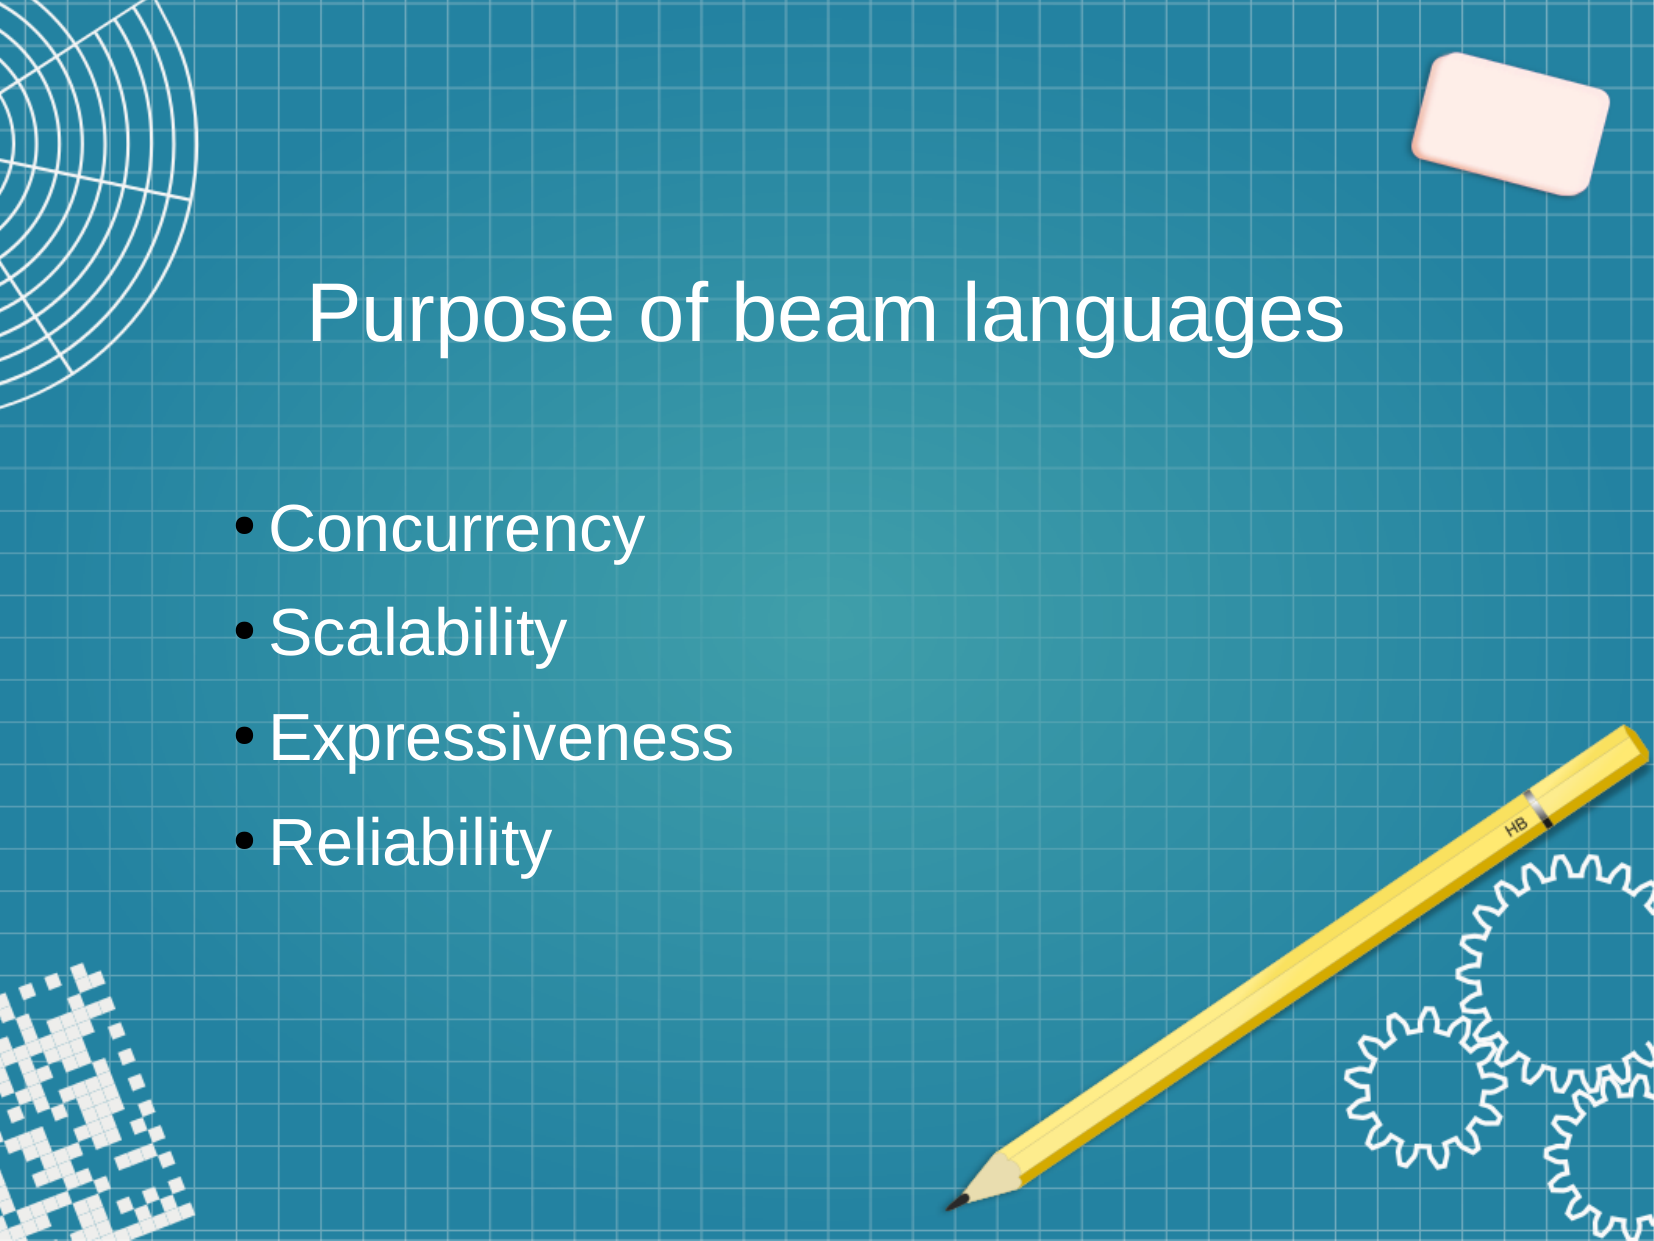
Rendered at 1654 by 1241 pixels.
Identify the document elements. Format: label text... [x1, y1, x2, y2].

picture [0, 0, 1654, 1241]
subtitle Concurrency Scalability Expressiveness Reliability [82, 383, 1571, 987]
title Purpose of beam languages [82, 171, 1571, 383]
